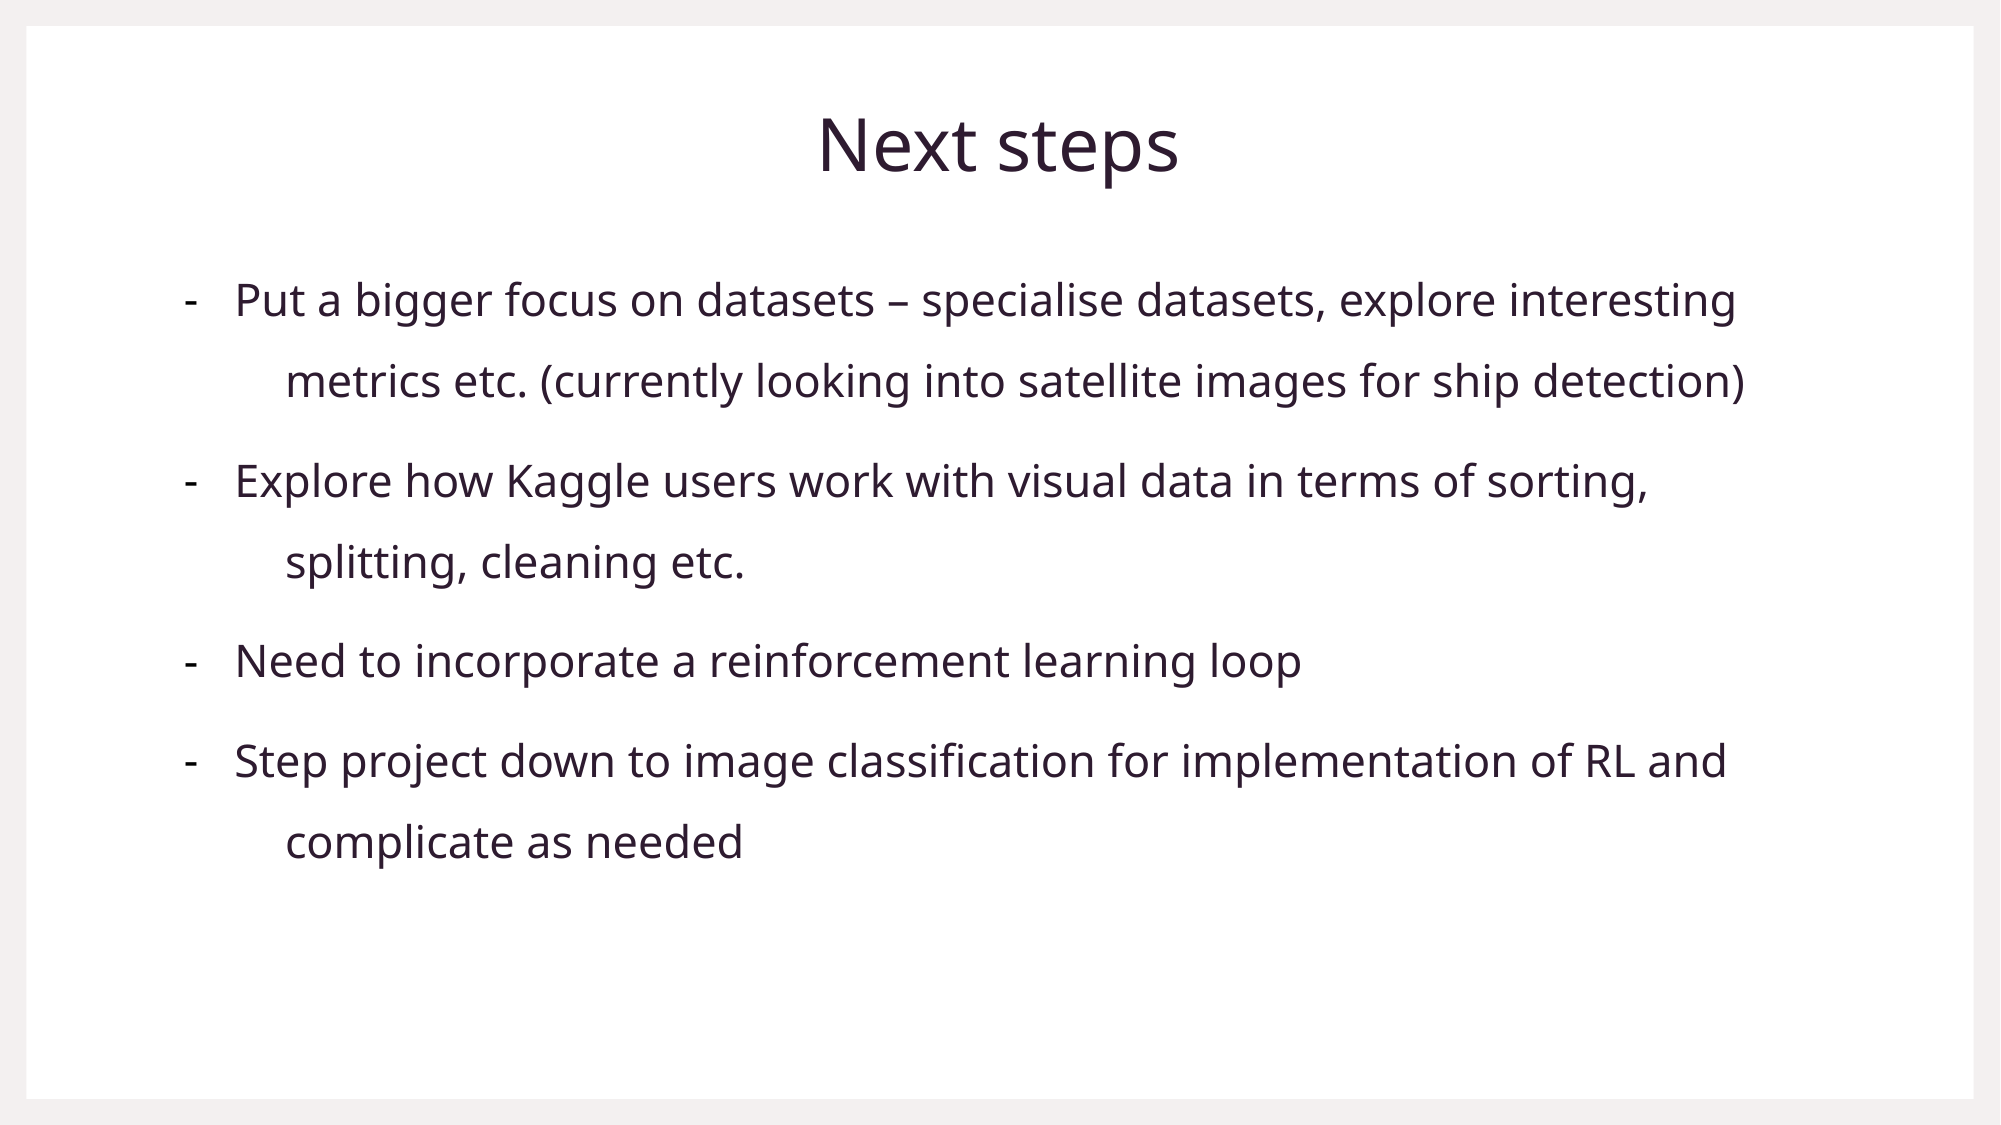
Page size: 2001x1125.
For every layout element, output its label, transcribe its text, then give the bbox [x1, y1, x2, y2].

list Put a bigger focus on datasets – specialise datasets, explore interesting metrics etc. (currently looking into satellite images for ship detection) Explore how Kaggle users work with visual data in terms of sorting, splitting, cleaning etc. Need to incorporate a reinforcement learning loop Step project down to image classification for implementation of RL and complicate as needed [168, 236, 1832, 889]
title Next steps [801, 78, 1199, 194]
